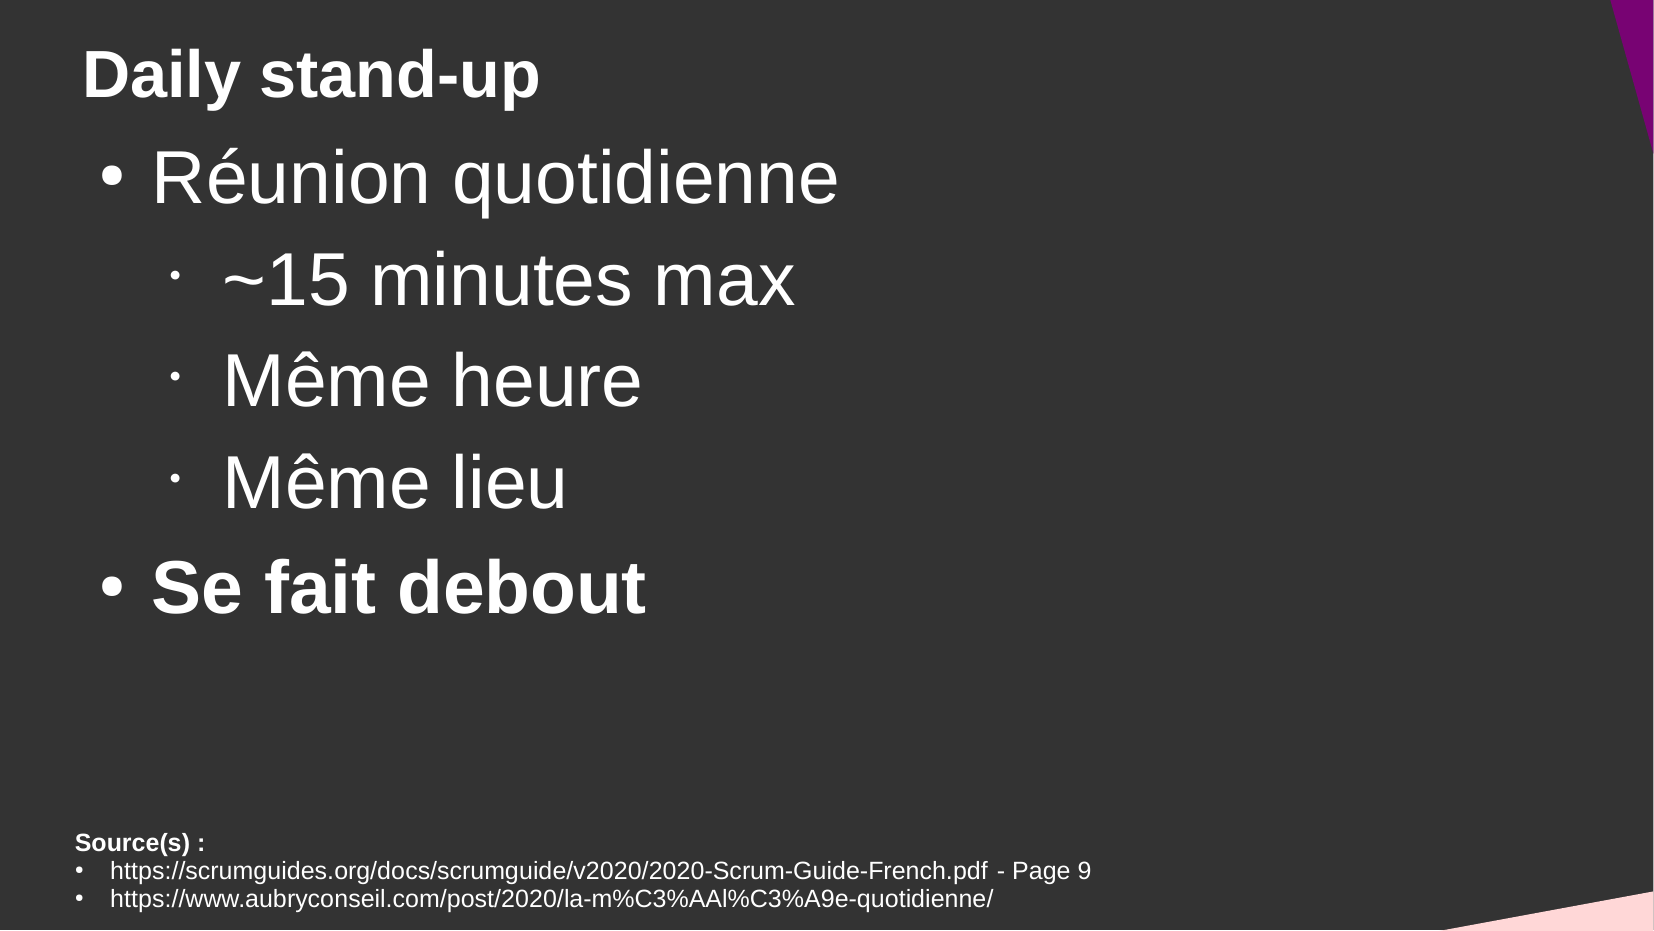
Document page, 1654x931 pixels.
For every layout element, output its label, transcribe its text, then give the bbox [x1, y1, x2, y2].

text_box Source(s) : https://scrumguides.org/docs/scrumguide/v2020/2020-Scrum-Guide-French.pdf - Page 9 https://www.aubryconseil.com/post/2020/la-m%C3%AAl%C3%A9e-quotidienne/ [60, 821, 1546, 921]
text_box [1438, 891, 1654, 931]
text_box [1610, 0, 1654, 156]
title Daily stand-up [82, 37, 1571, 122]
list Réunion quotidienne ~15 minutes max Même heure Même lieu Se fait debout [80, 135, 1620, 756]
